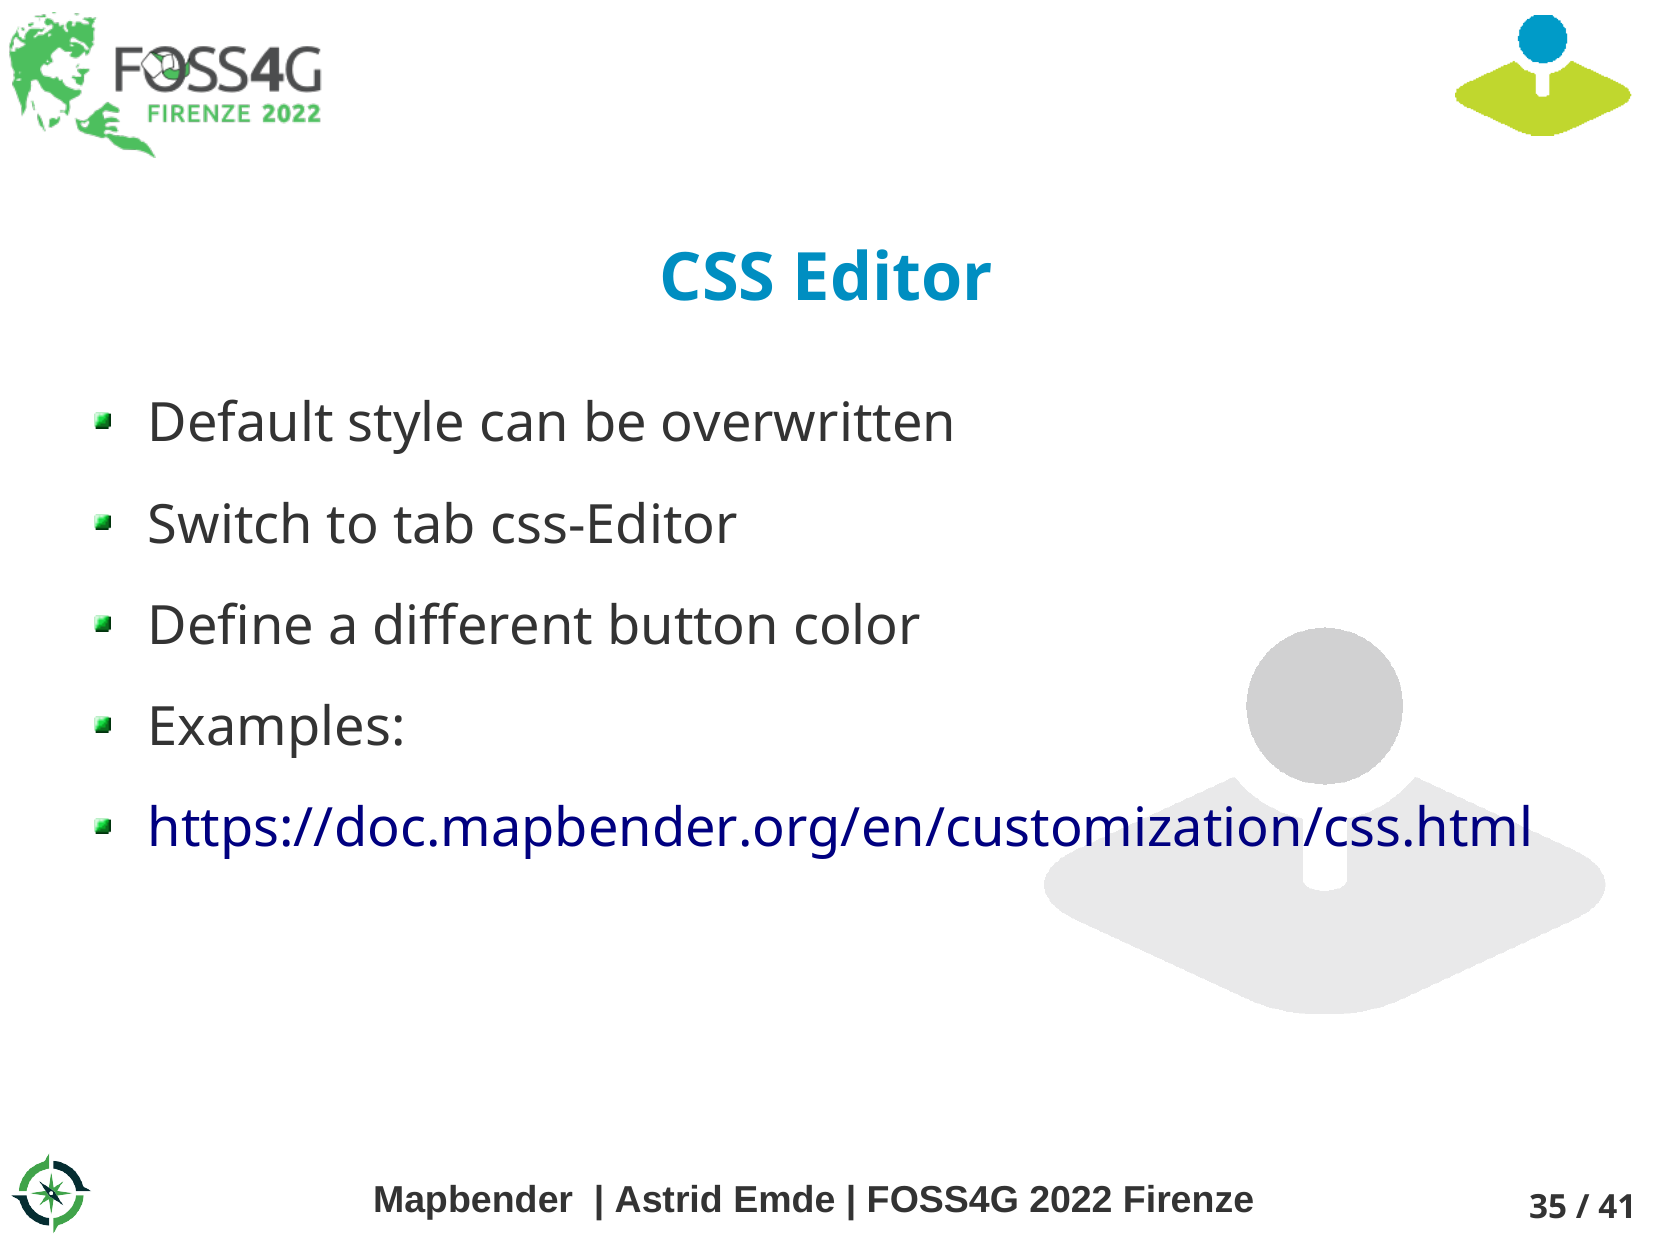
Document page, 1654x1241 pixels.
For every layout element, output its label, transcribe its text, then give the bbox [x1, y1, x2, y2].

list Default style can be overwritten Switch to tab css-Editor Define a different button color Examples: https://doc.mapbender.org/en/customization/css.html [76, 383, 1565, 1188]
picture [1455, 15, 1633, 136]
picture [0, 12, 376, 158]
title CSS Editor [82, 208, 1571, 342]
picture [10, 1152, 92, 1234]
